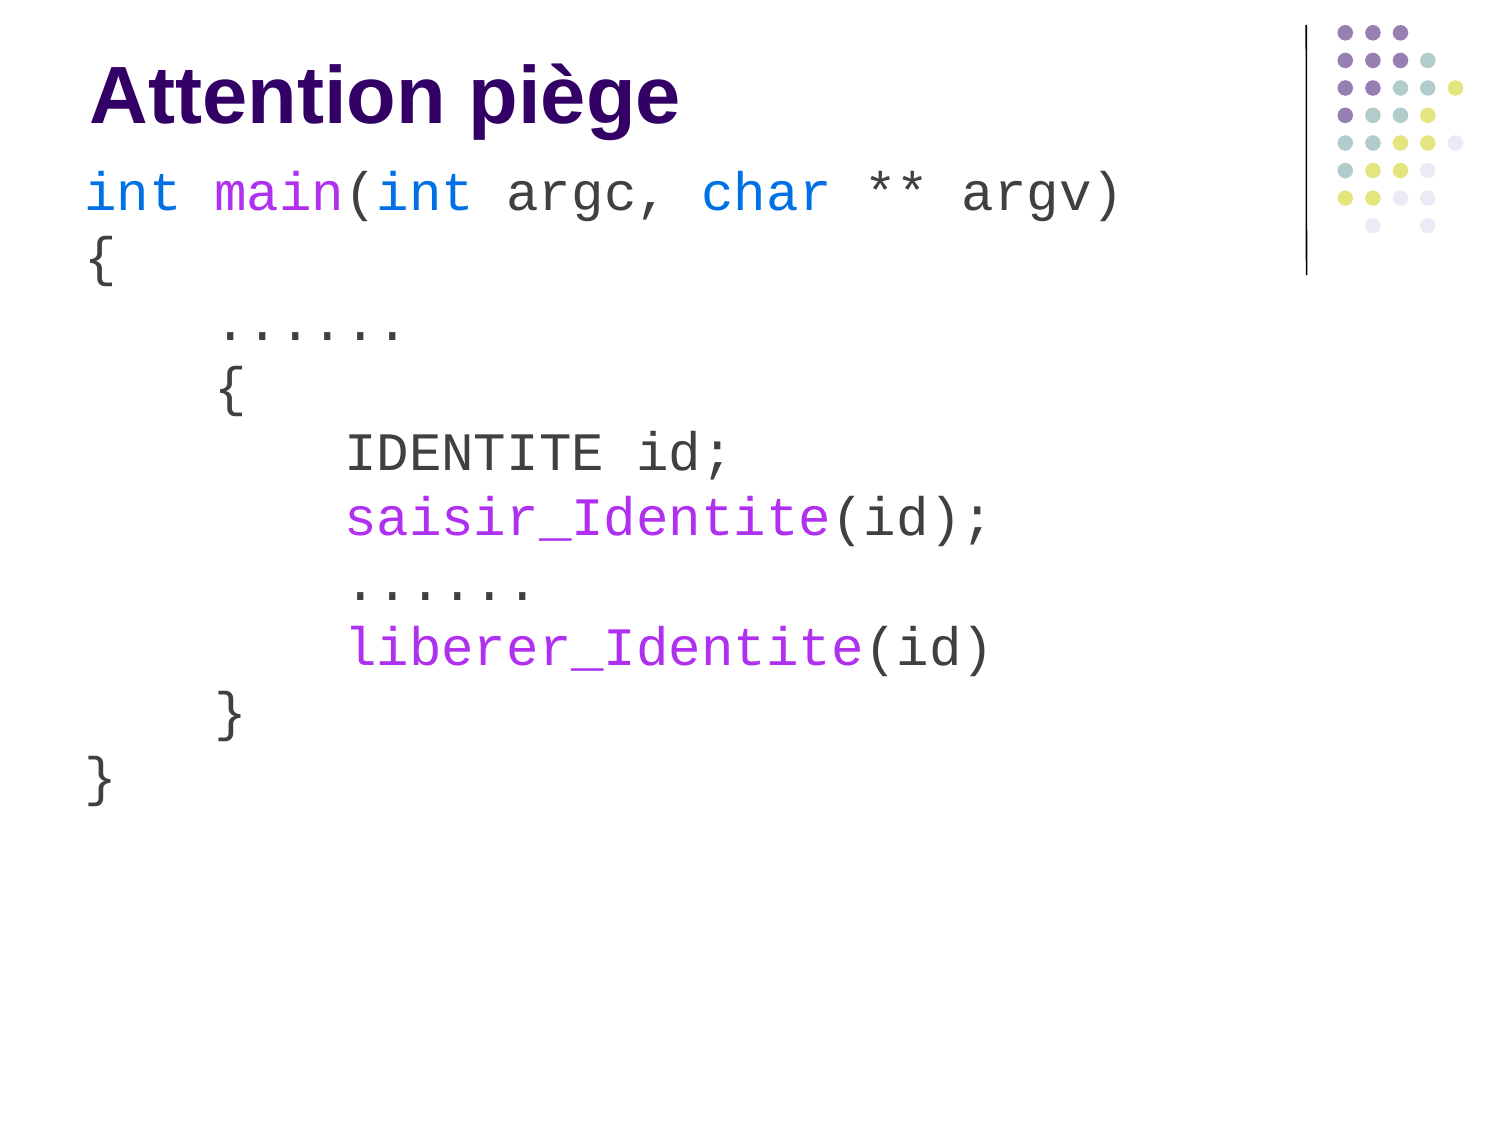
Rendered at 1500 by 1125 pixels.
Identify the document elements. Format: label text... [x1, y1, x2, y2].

text_box Attention piège [75, 19, 1311, 148]
text_box int main(int argc, char ** argv) { ...... { IDENTITE id; saisir_Identite(id); ...... liberer_Identite(id) } } [69, 148, 1447, 1125]
